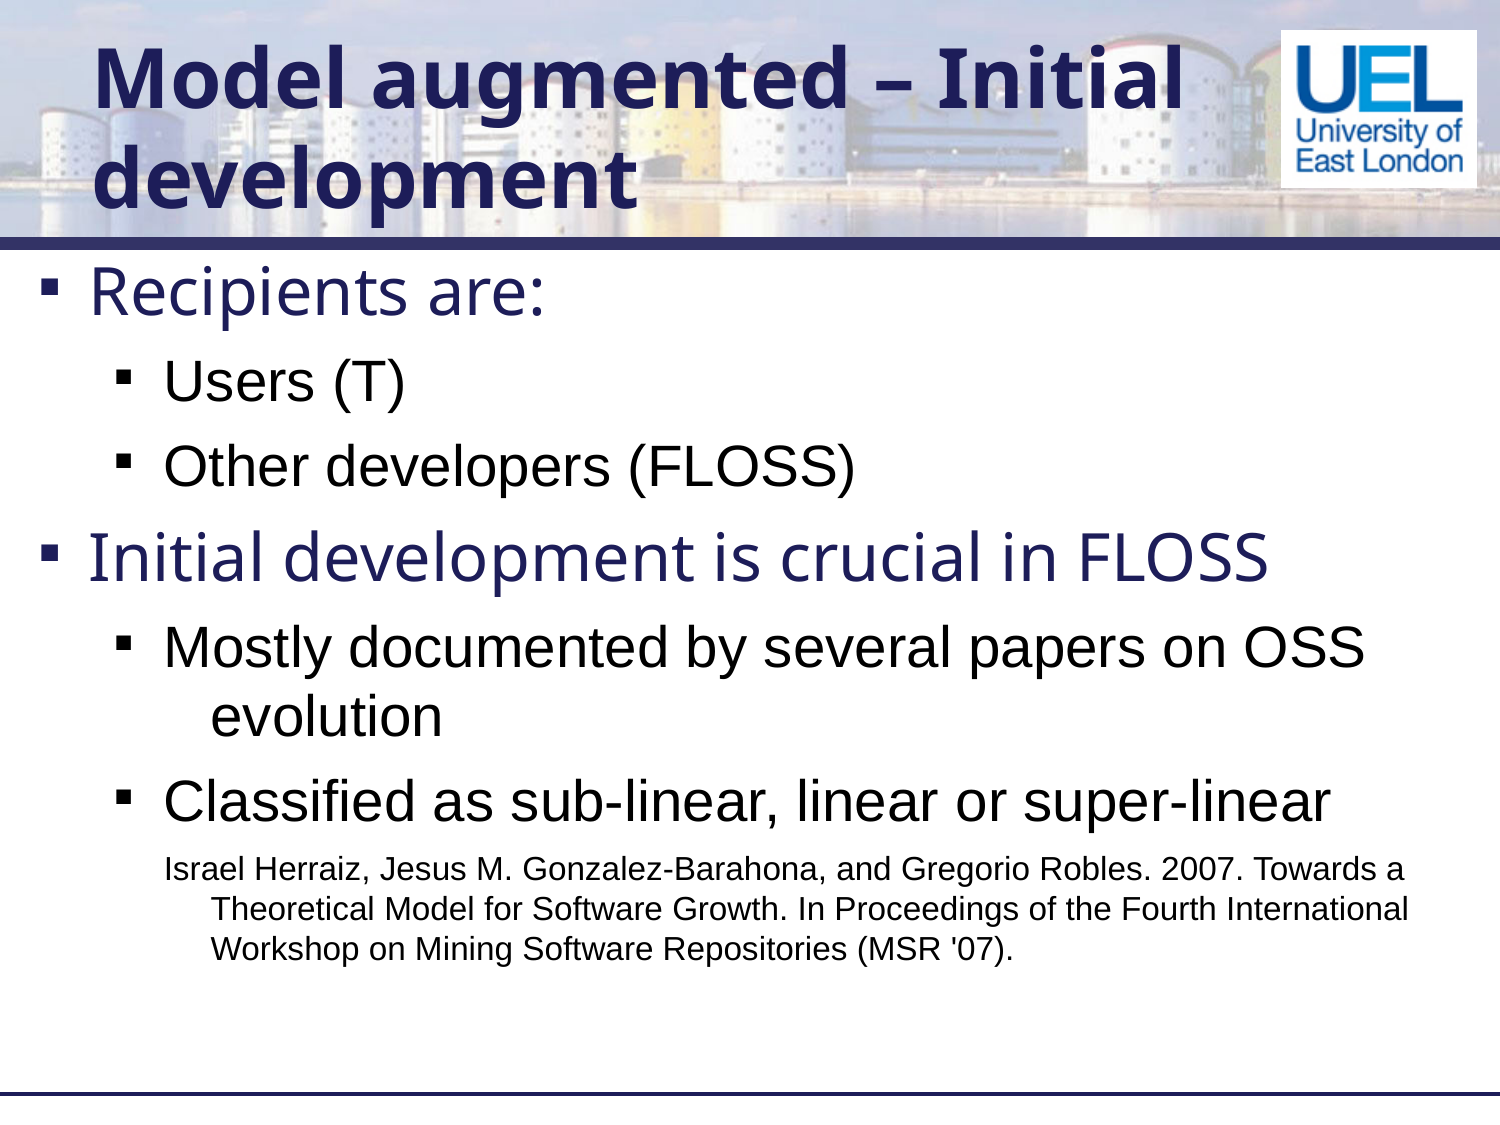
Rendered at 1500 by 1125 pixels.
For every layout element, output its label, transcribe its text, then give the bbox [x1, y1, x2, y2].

list Recipients are: Users (T) Other developers (FLOSS) Initial development is crucial in FLOSS Mostly documented by several papers on OSS evolution Classified as sub-linear, linear or super-linear Israel Herraiz, Jesus M. Gonzalez-Barahona, and Gregorio Robles. 2007. Towards a Theoretical Model for Software Growth. In Proceedings of the Fourth International Workshop on Mining Software Repositories (MSR '07). [26, 241, 1474, 976]
picture [0, 0, 1500, 237]
title Model augmented – Initial development [76, 10, 1247, 241]
